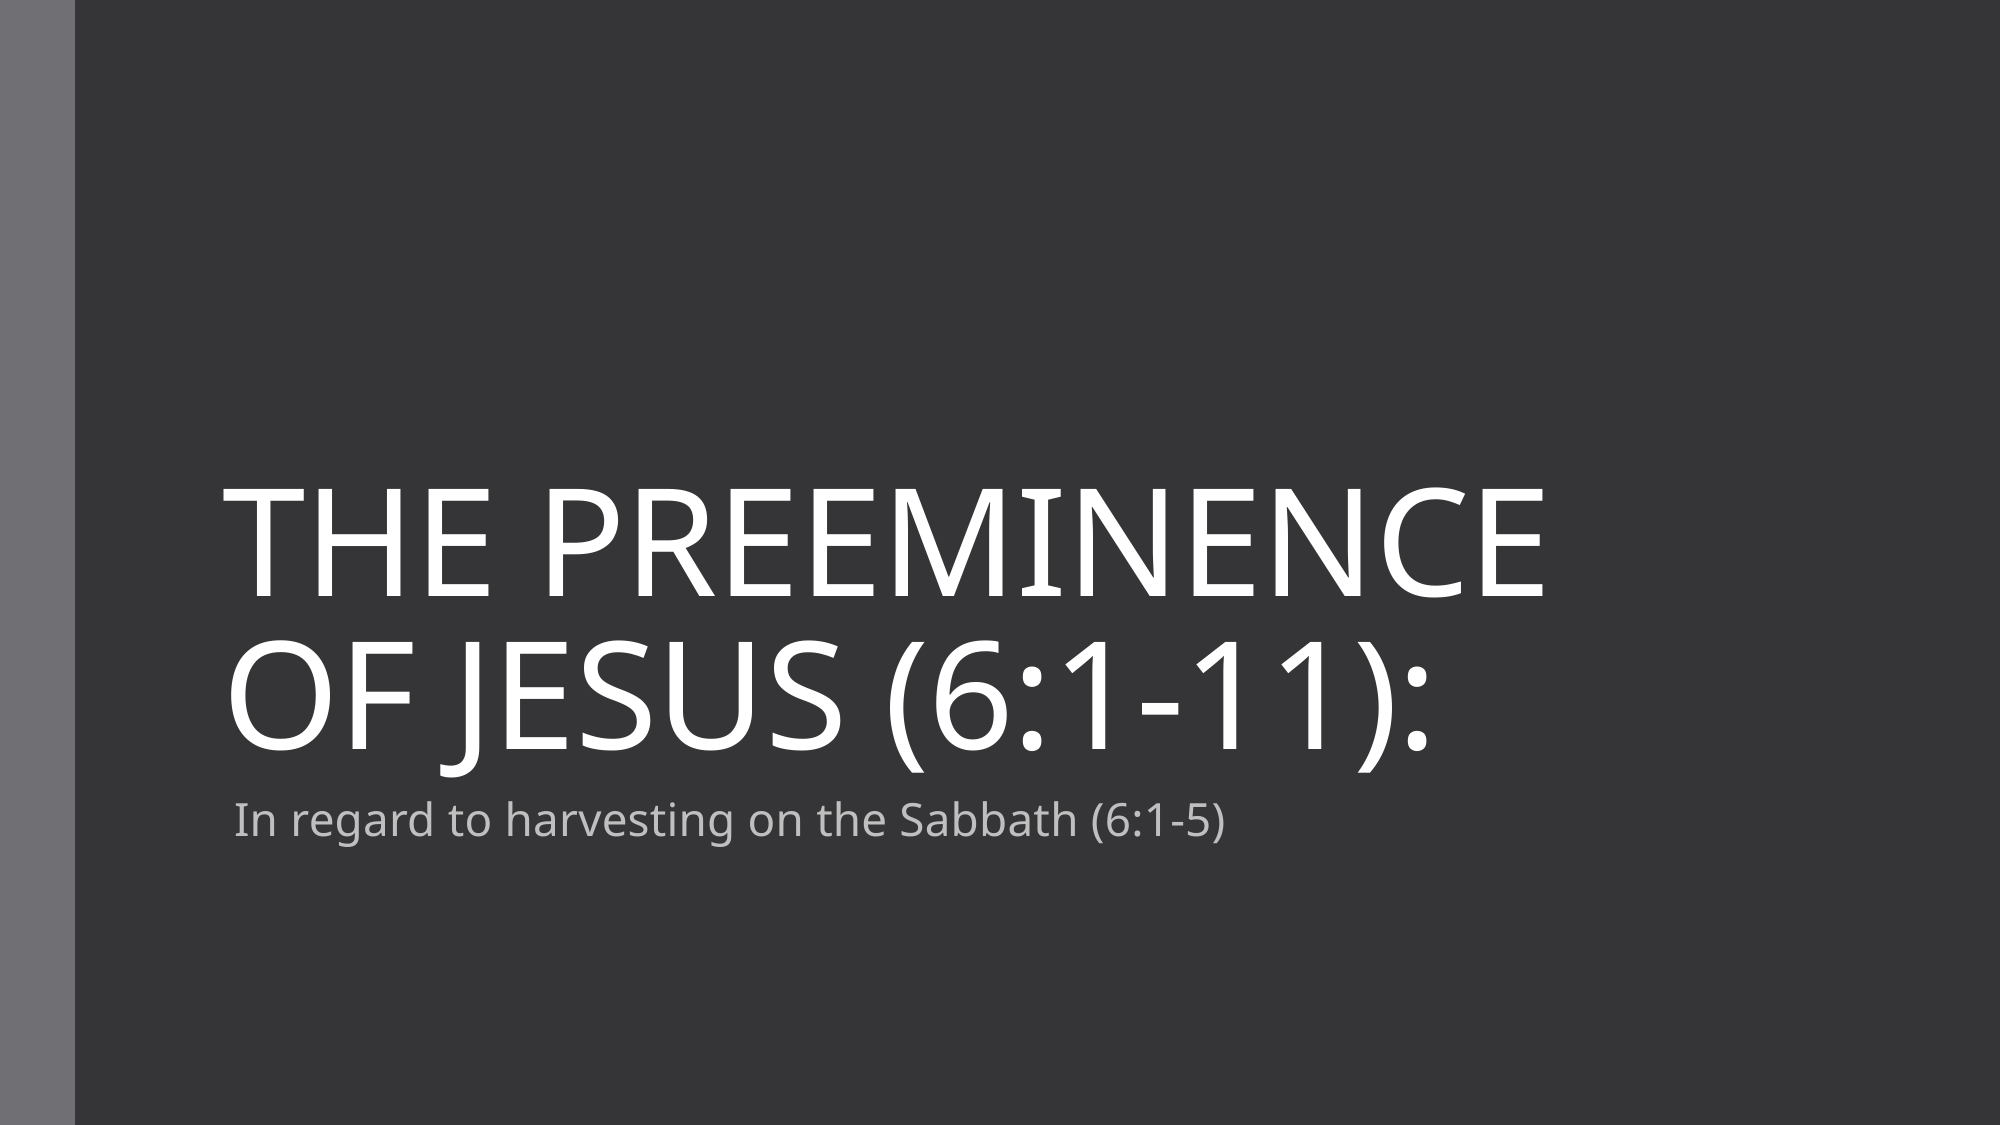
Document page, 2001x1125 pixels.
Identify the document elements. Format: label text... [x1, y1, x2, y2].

subtitle In regard to harvesting on the Sabbath (6:1-5) [206, 787, 1752, 1066]
title THE PREEMINENCE OF JESUS (6:1-11): [206, 124, 1752, 787]
